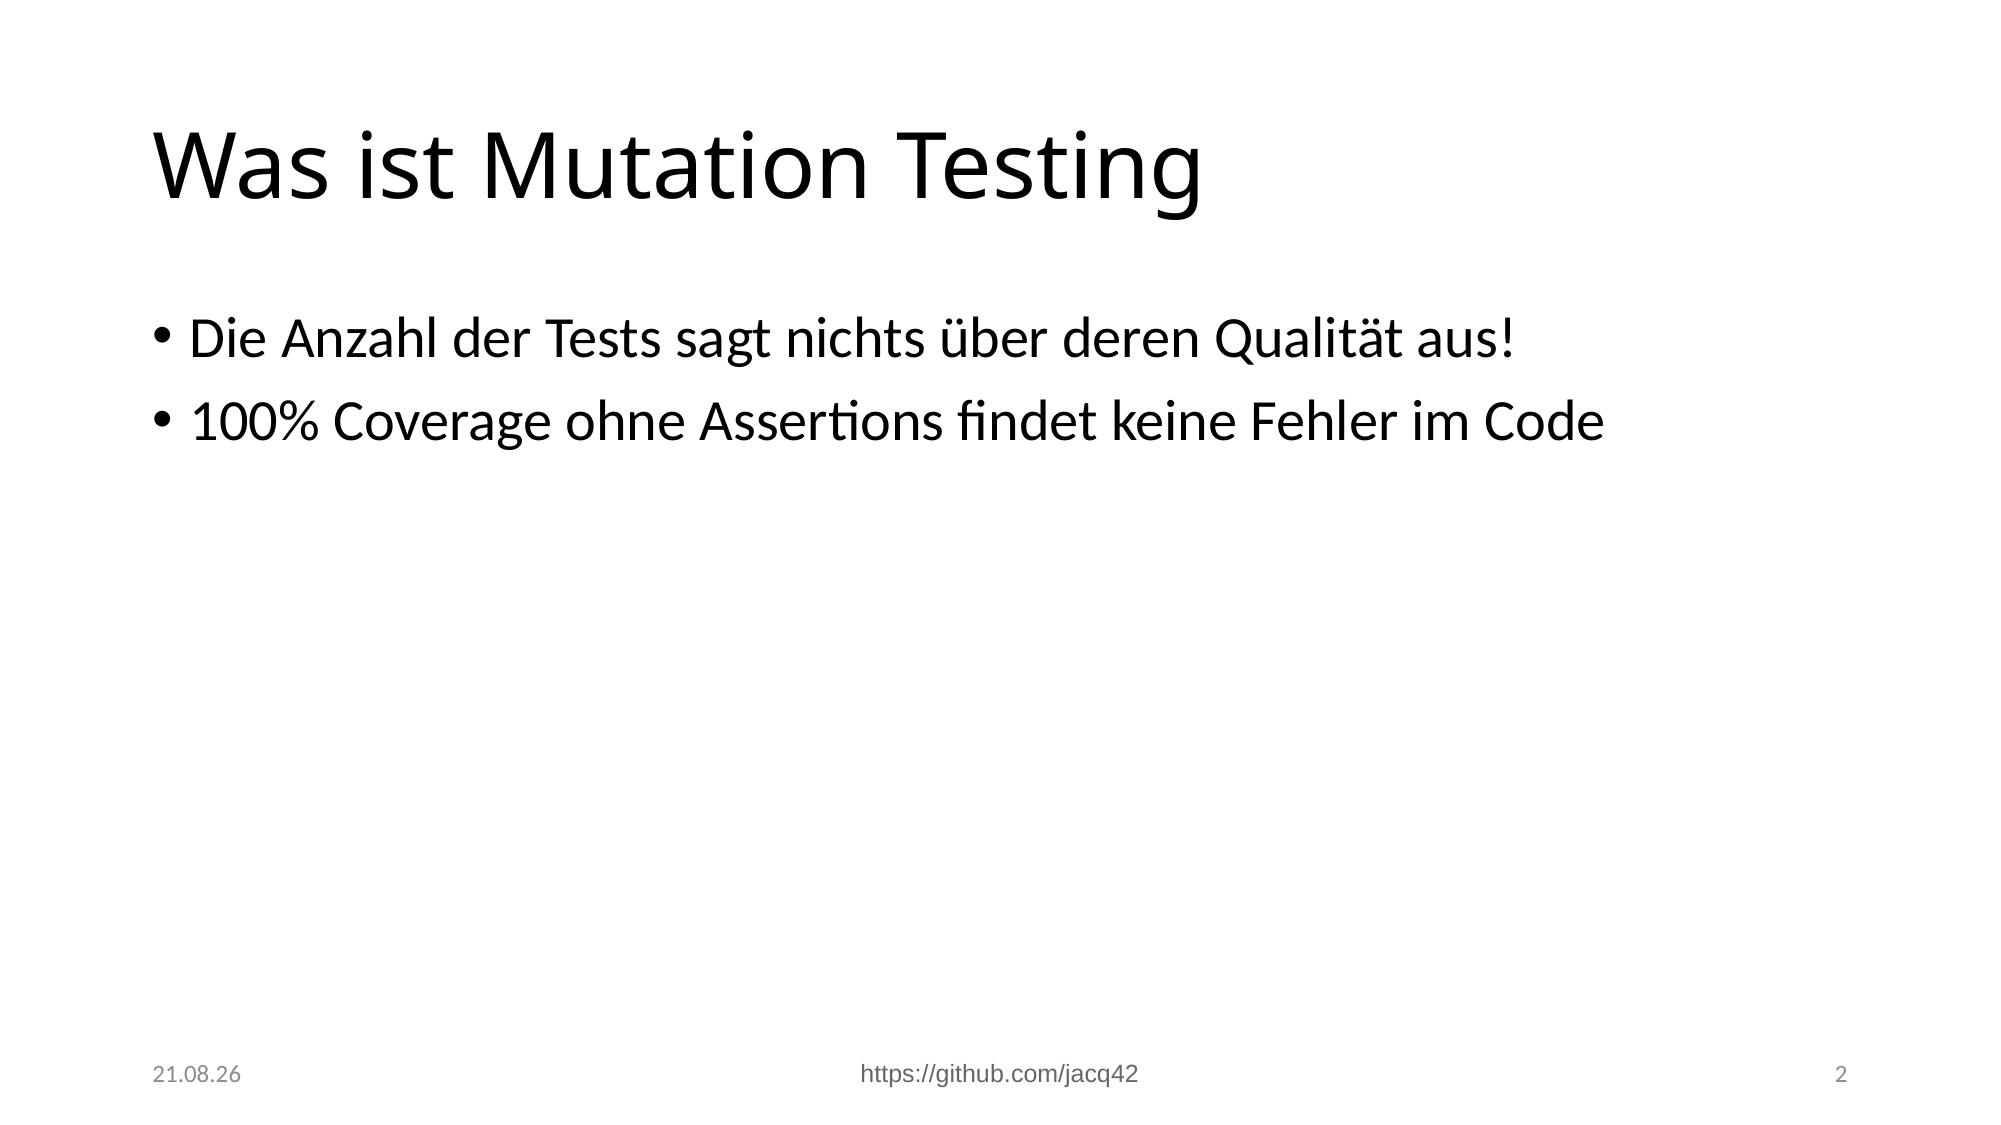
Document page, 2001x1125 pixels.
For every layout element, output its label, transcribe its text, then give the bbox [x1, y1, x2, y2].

title Was ist Mutation Testing [137, 59, 1863, 278]
list Die Anzahl der Tests sagt nichts über deren Qualität aus! 100% Coverage ohne Assertions findet keine Fehler im Code [137, 299, 1863, 1014]
